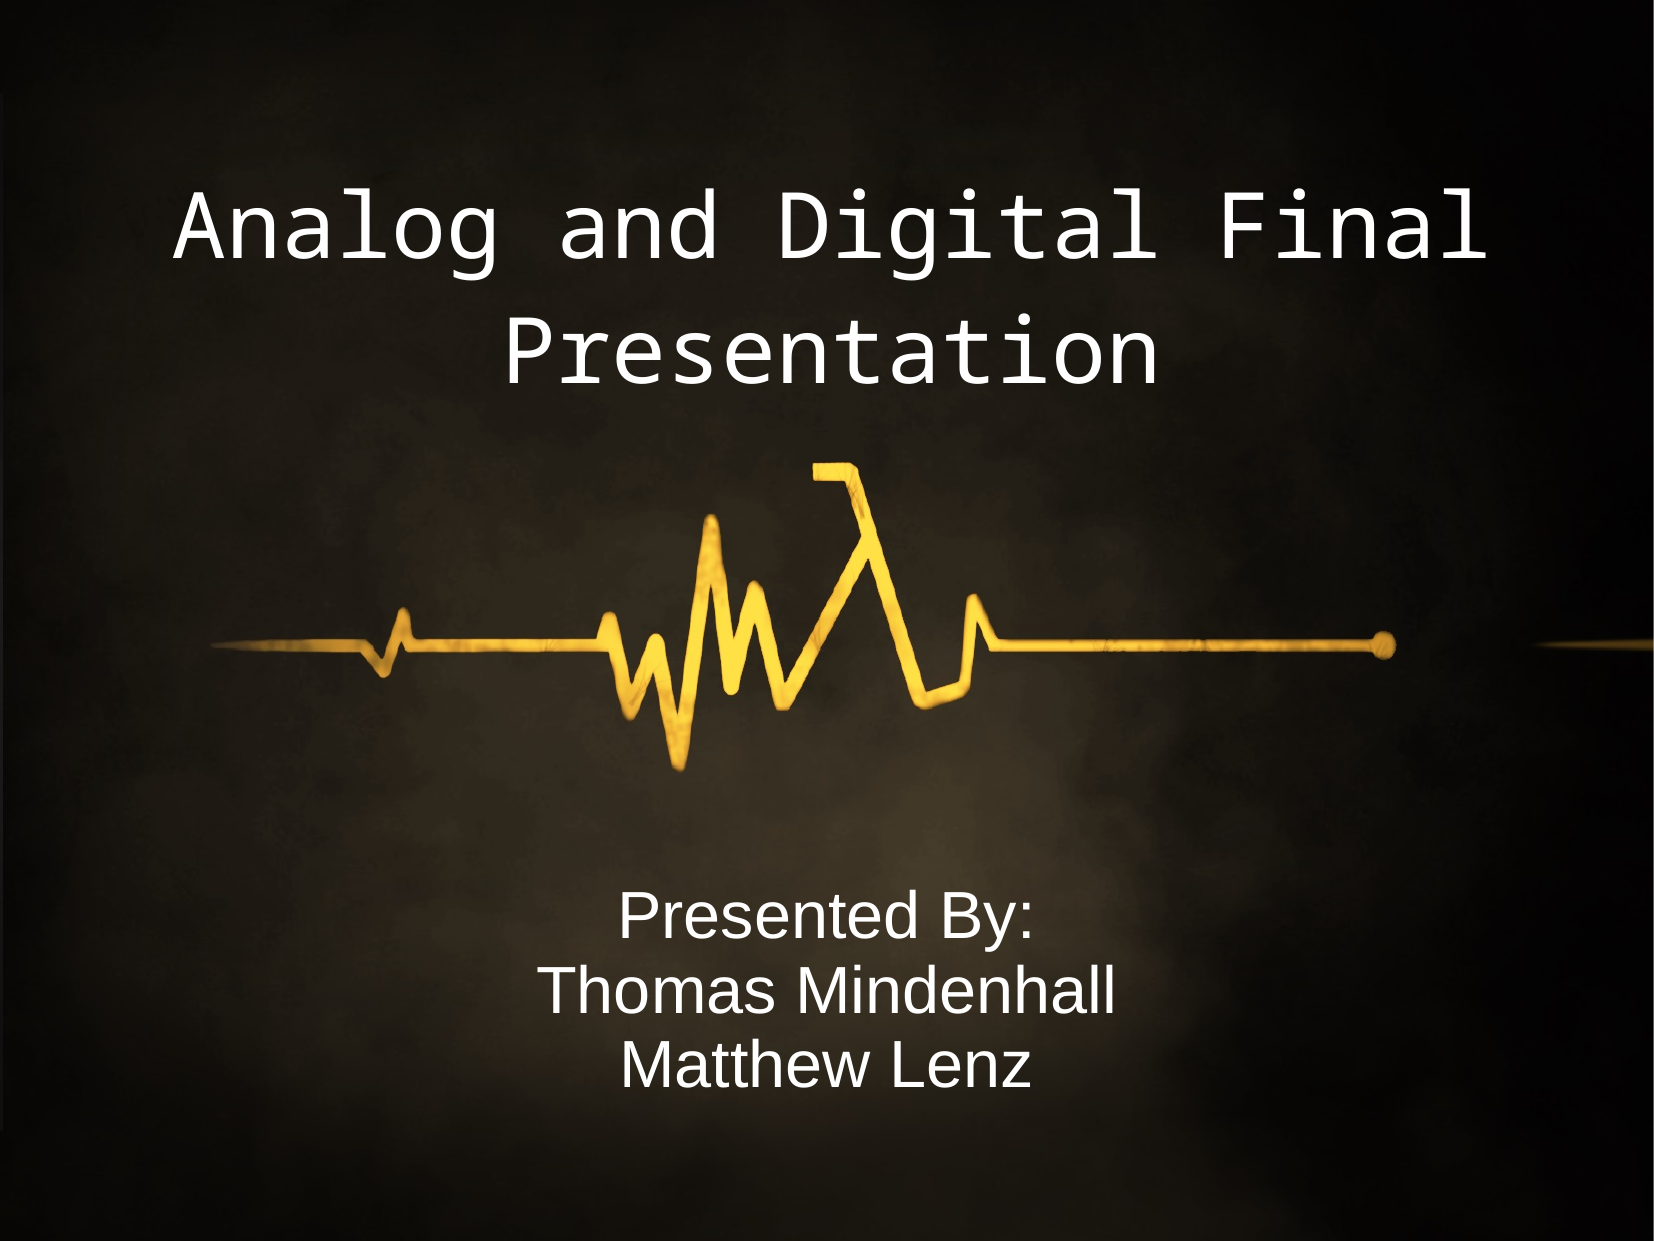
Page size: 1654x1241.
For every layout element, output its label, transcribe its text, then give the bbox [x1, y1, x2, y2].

picture [0, 0, 1654, 1241]
subtitle Presented By: Thomas Mindenhall Matthew Lenz [82, 780, 1571, 1201]
title Analog and Digital Final Presentation [87, 181, 1576, 389]
